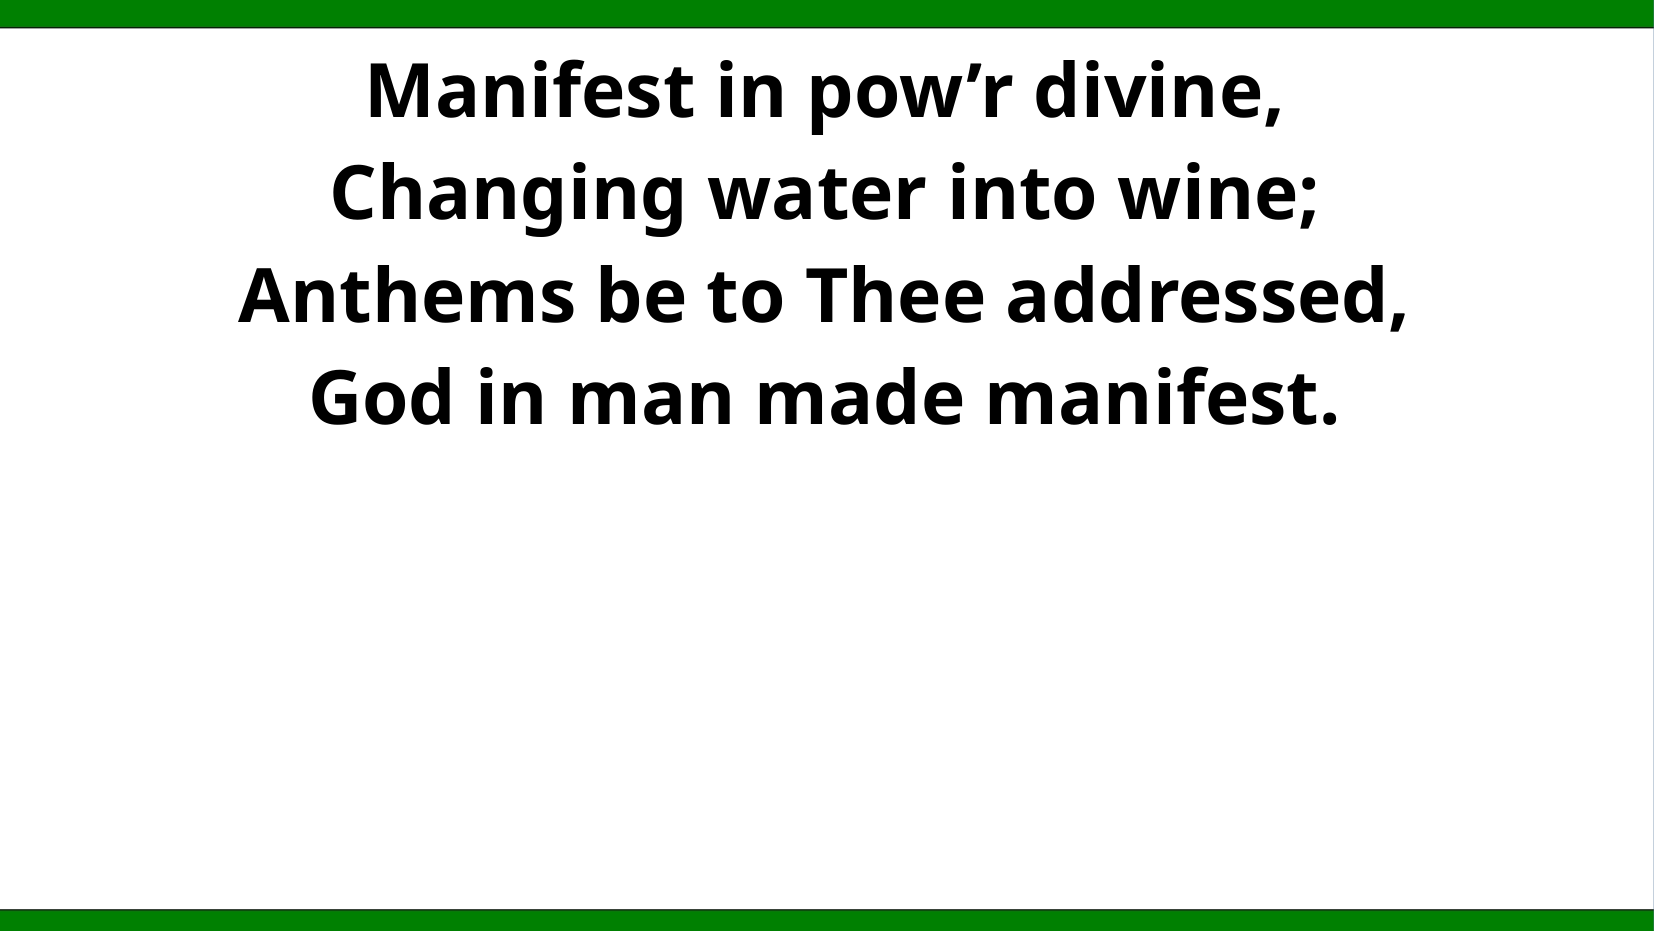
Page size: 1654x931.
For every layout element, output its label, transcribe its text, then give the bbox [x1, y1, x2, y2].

picture [0, 0, 1654, 931]
text_box Manifest in pow’r divine, Changing water into wine; Anthems be to Thee addressed, God in man made manifest. [90, 30, 1561, 451]
